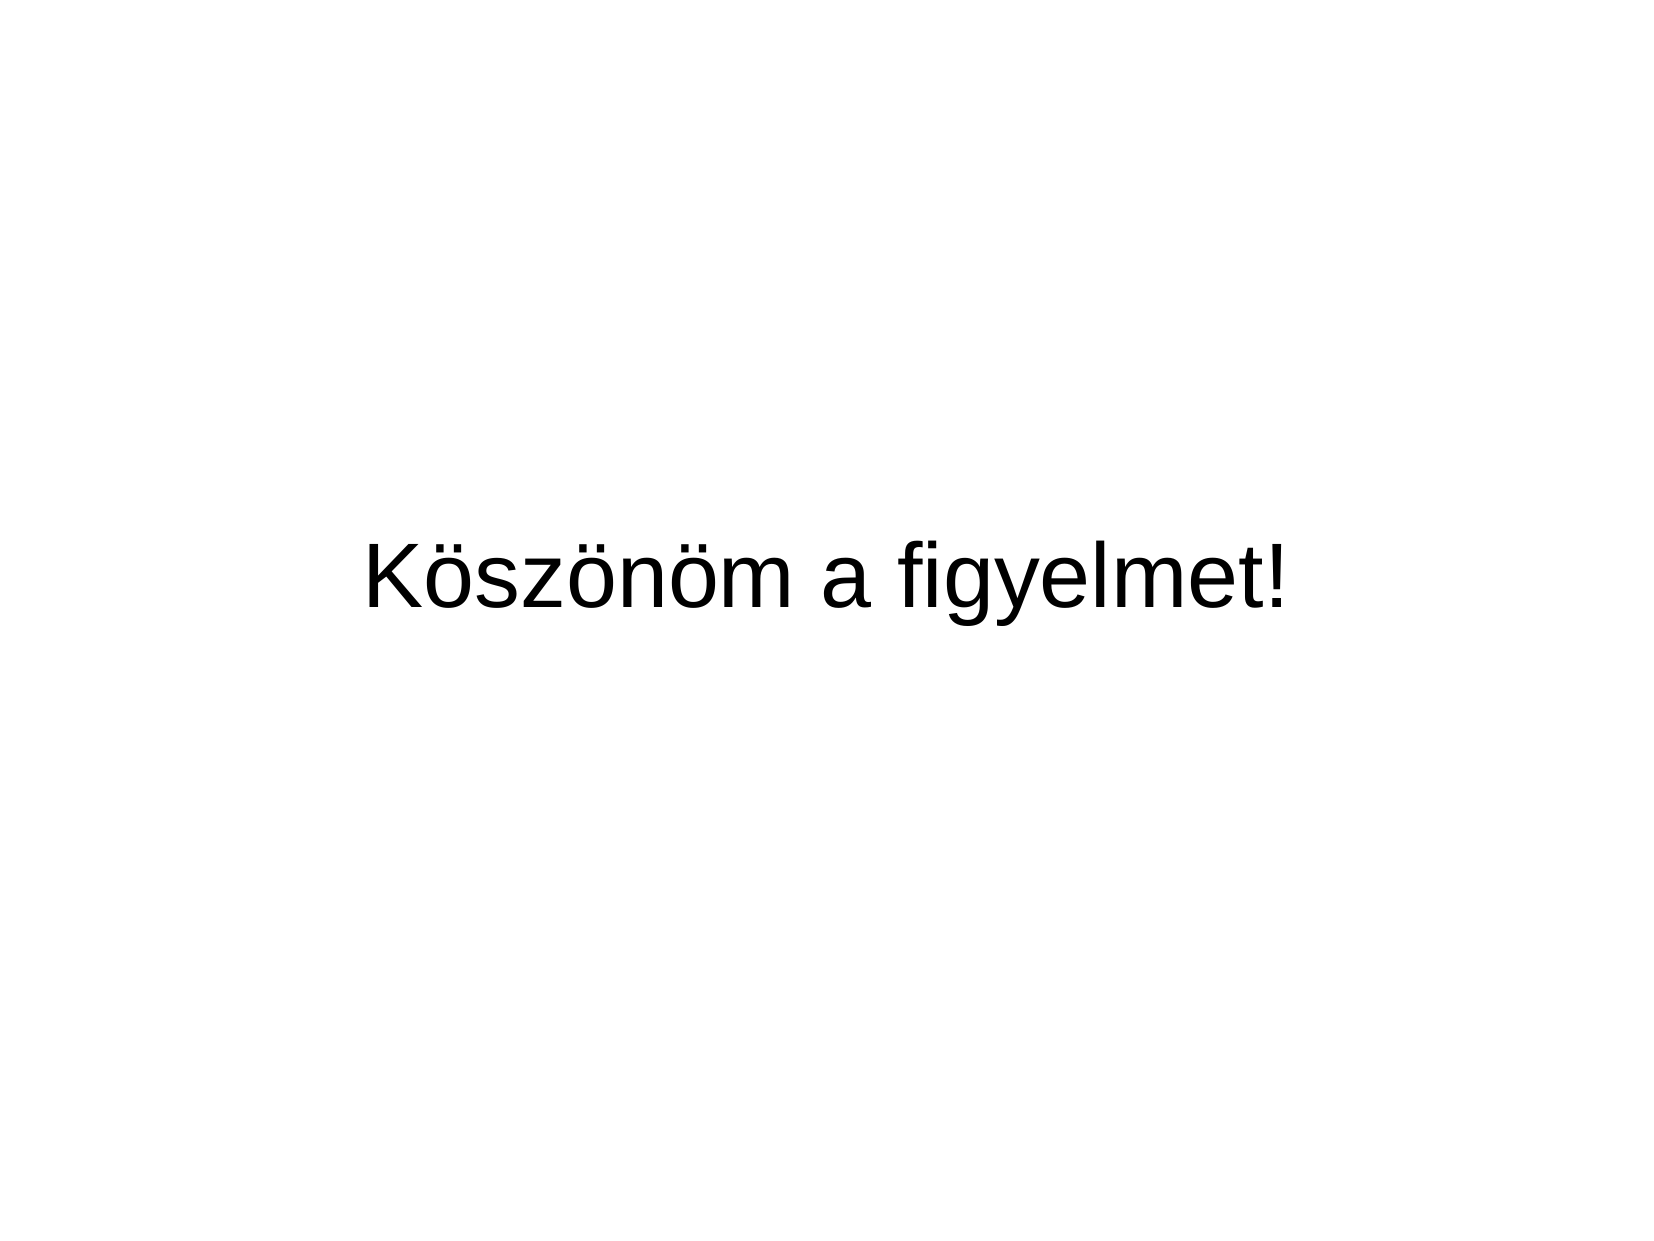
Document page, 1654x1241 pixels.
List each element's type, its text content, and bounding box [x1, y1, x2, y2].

title Köszönöm a figyelmet! [82, 472, 1571, 680]
